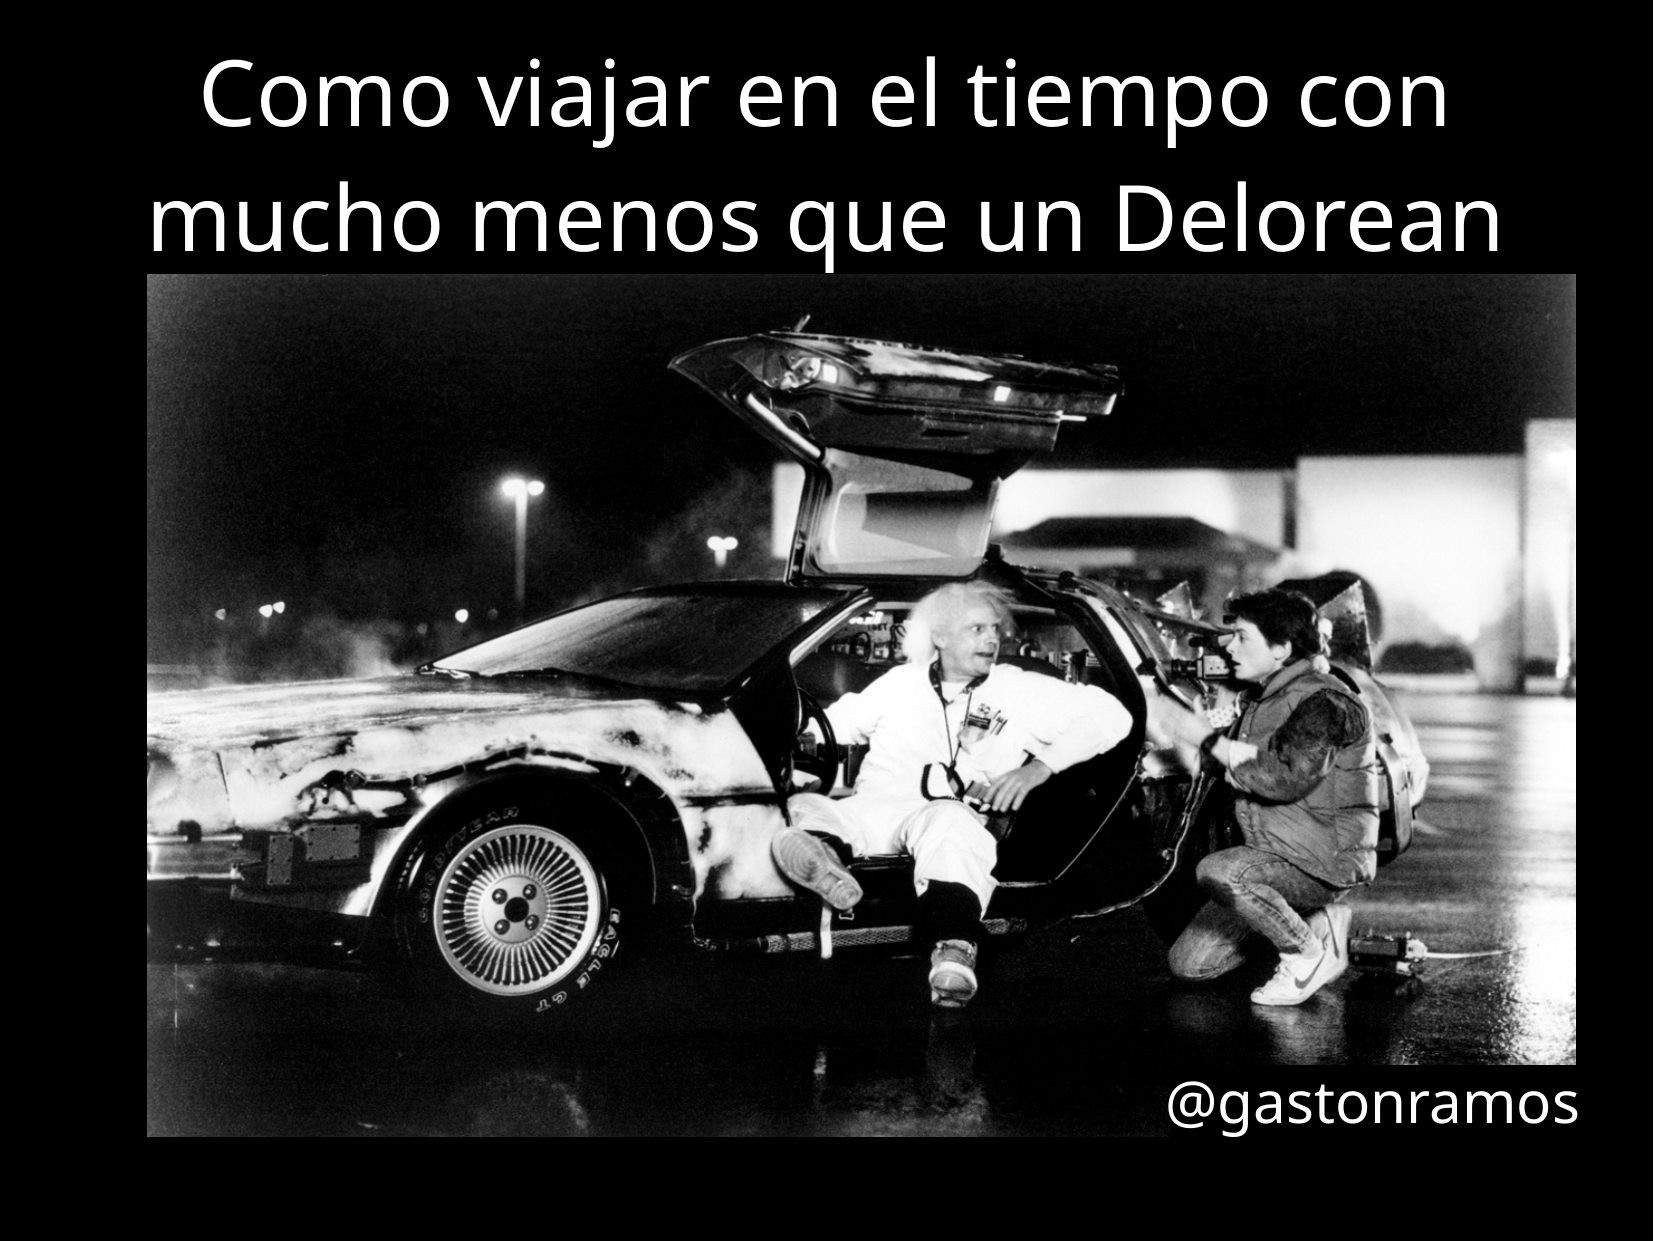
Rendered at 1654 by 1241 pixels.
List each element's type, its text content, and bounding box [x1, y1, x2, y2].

title Como viajar en el tiempo con mucho menos que un Delorean [82, 34, 1571, 272]
picture [147, 274, 1576, 1138]
text_box @gastonramos [1170, 1065, 1576, 1138]
